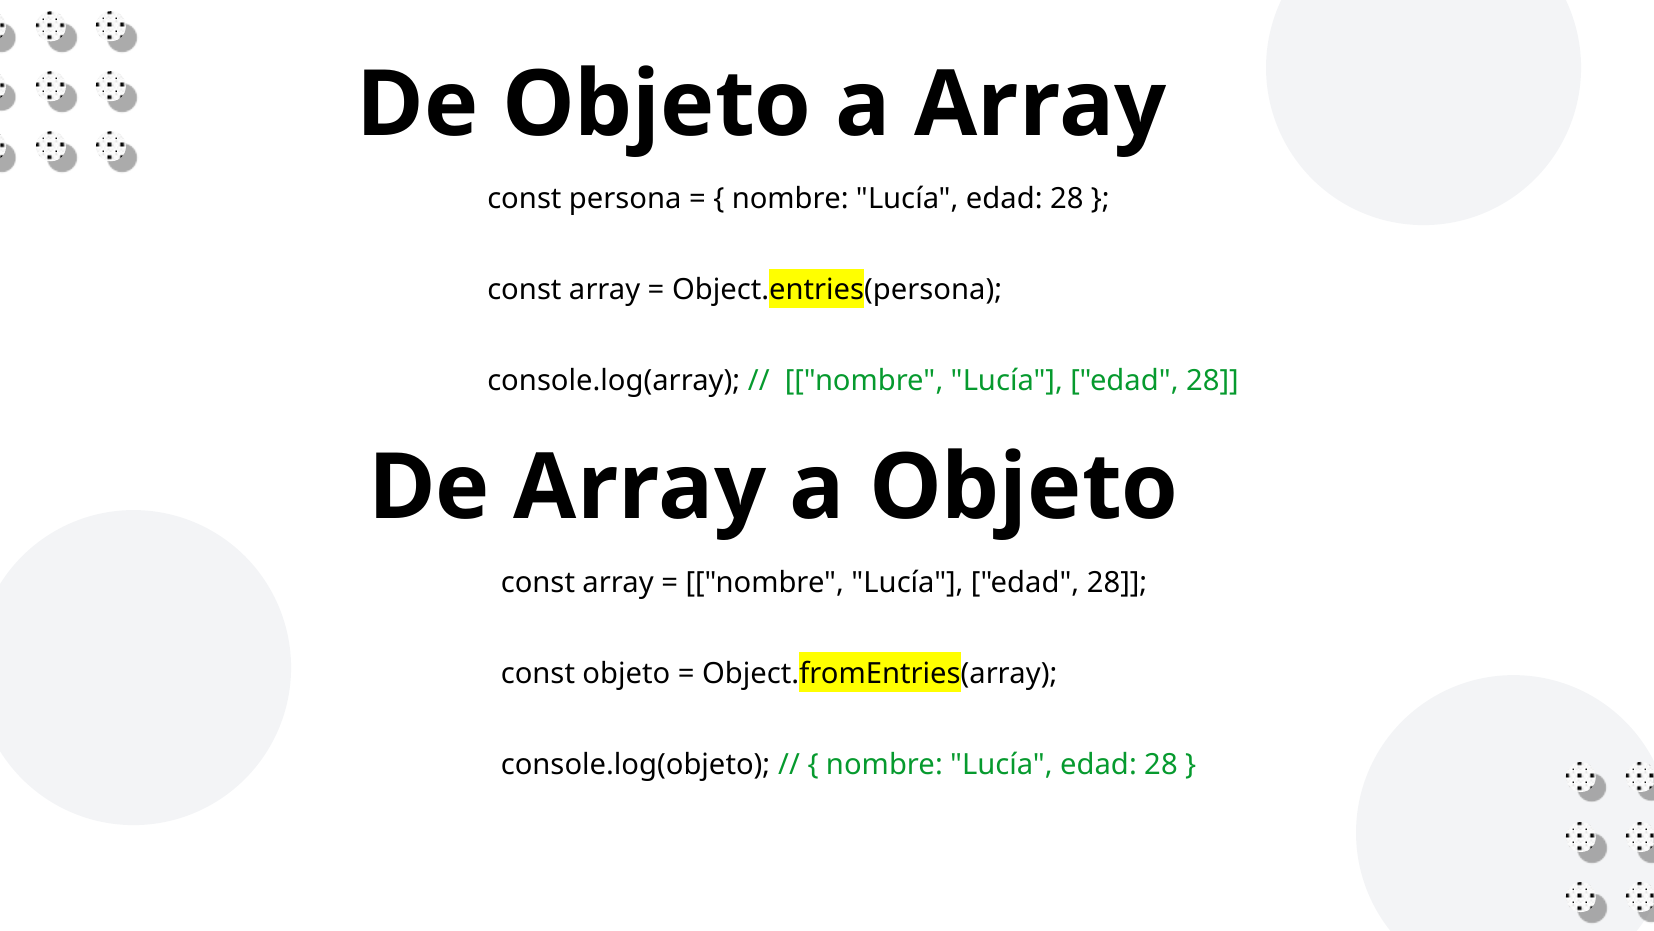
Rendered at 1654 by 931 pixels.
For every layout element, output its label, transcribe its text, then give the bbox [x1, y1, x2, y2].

picture [1625, 821, 1654, 853]
picture [0, 74, 6, 99]
picture [1565, 821, 1596, 853]
picture [1565, 882, 1596, 913]
text_box const persona = { nombre: "Lucía", edad: 28 }; const array = Object.entries(persona); console.log(array); // [["nombre", "Lucía"], ["edad", 28]] [472, 170, 1459, 405]
picture [1625, 761, 1654, 792]
text_box const array = [["nombre", "Lucía"], ["edad", 28]]; const objeto = Object.fromEntries(array); console.log(objeto); // { nombre: "Lucía", edad: 28 } [486, 562, 1506, 886]
picture [0, 134, 7, 159]
picture [1565, 761, 1596, 793]
title De Array a Objeto [29, 405, 1518, 562]
picture [1625, 881, 1654, 912]
title De Objeto a Array [29, 21, 1518, 178]
picture [0, 14, 6, 39]
picture [96, 11, 125, 21]
picture [36, 11, 65, 21]
